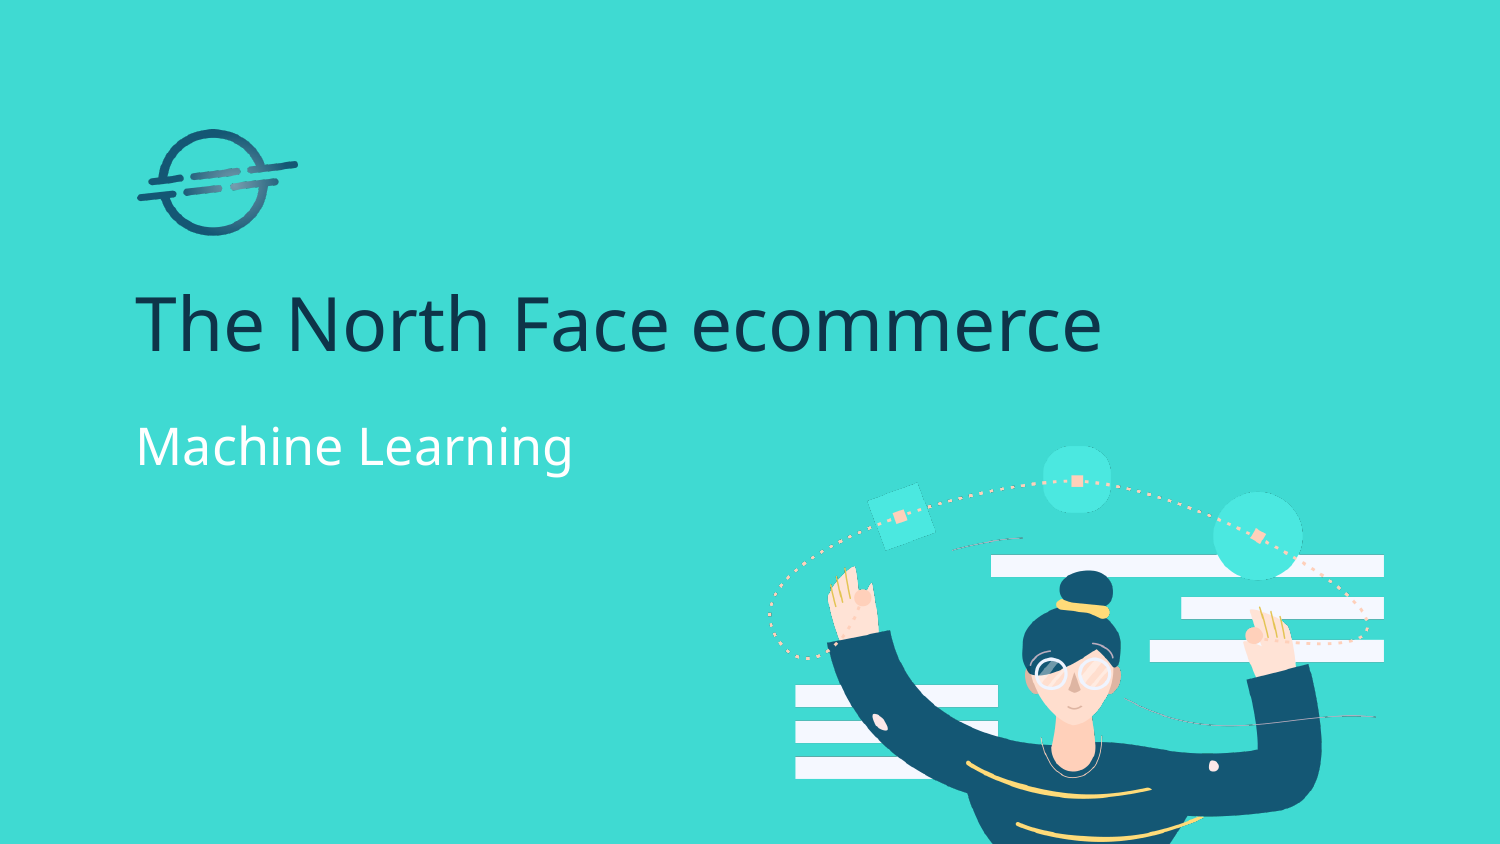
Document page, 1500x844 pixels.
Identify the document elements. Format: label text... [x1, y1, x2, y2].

picture [137, 129, 298, 236]
picture [768, 425, 1395, 844]
title The North Face ecommerce [120, 280, 1469, 382]
title Machine Learning [120, 403, 993, 491]
